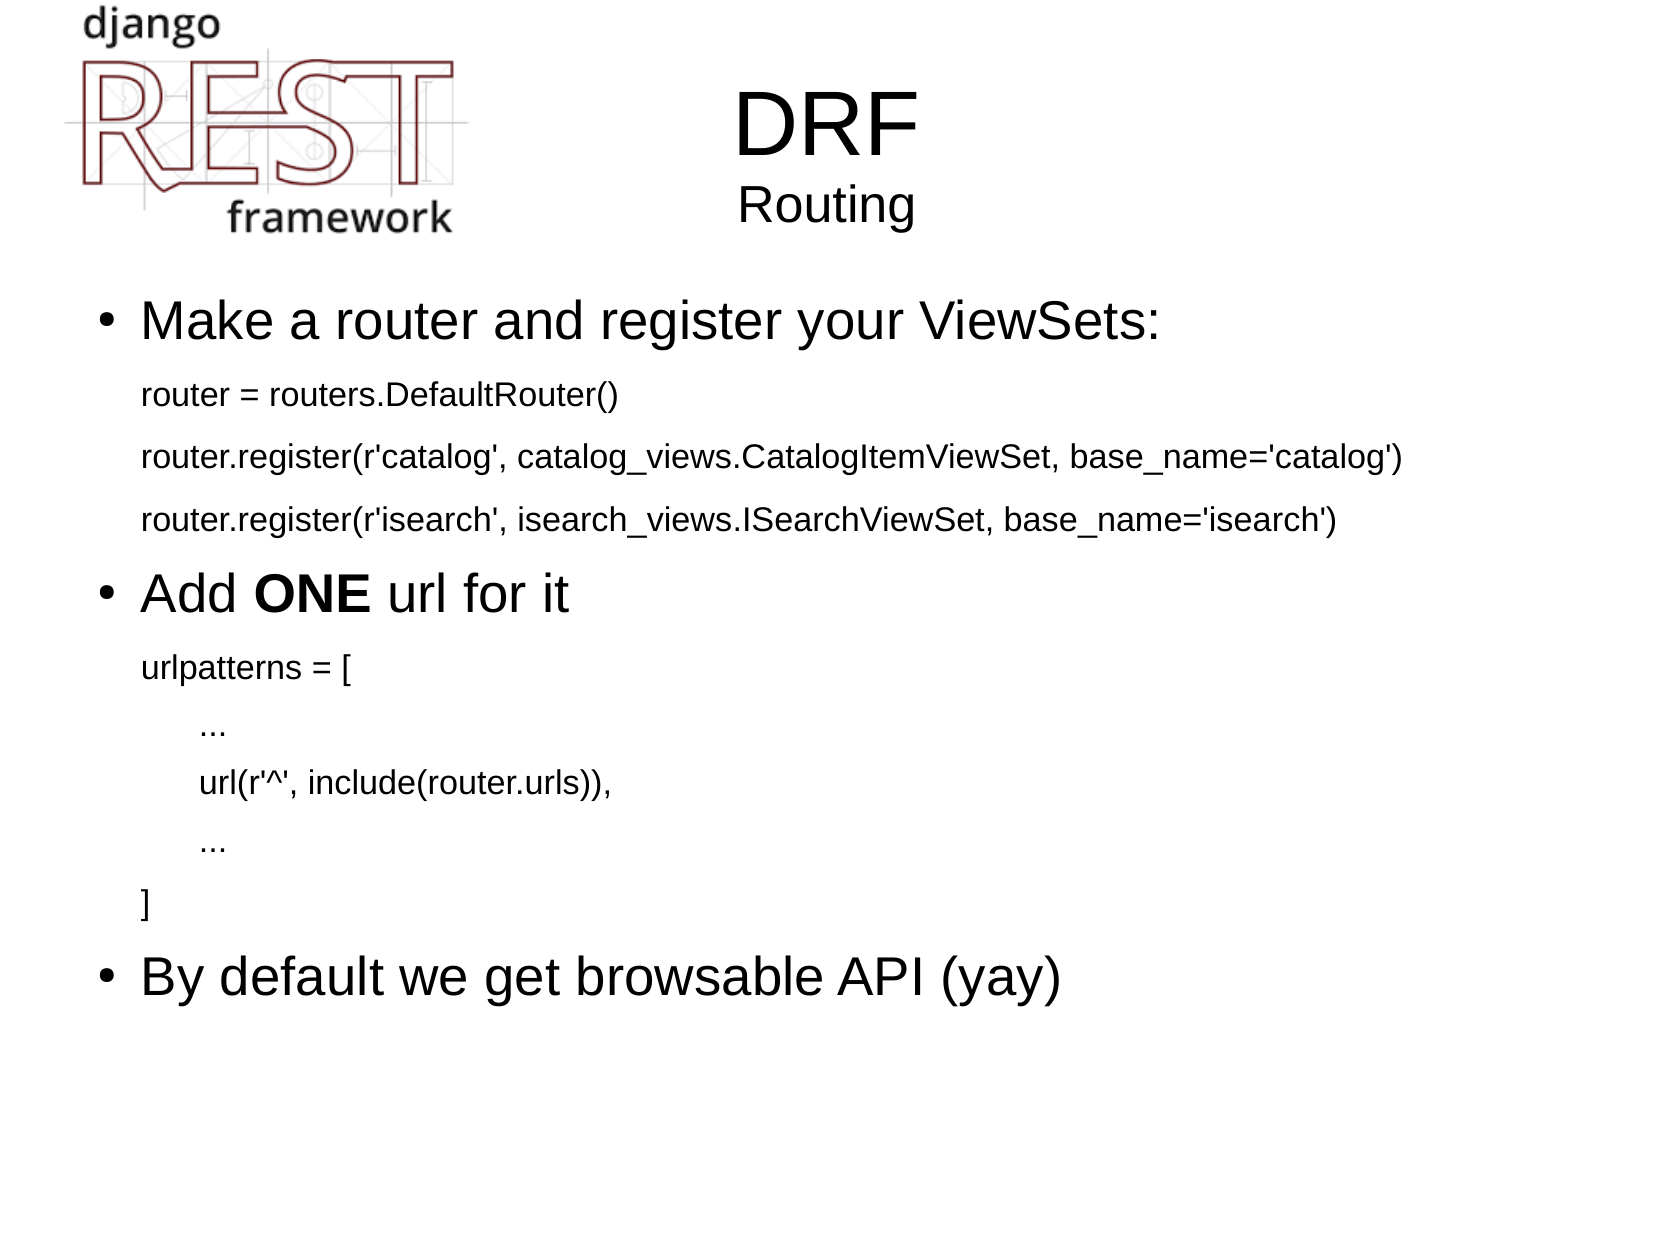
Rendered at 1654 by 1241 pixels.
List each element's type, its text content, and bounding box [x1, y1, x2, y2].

title DRF Routing [82, 49, 1571, 257]
picture [3, 3, 532, 237]
list Make a router and register your ViewSets: router = routers.DefaultRouter() router.register(r'catalog', catalog_views.CatalogItemViewSet, base_name='catalog') router.register(r'isearch', isearch_views.ISearchViewSet, base_name='isearch') Add ONE url for it urlpatterns = [ ... url(r'^', include(router.urls)), ... ] By default we get browsable API (yay) [82, 290, 1571, 1010]
